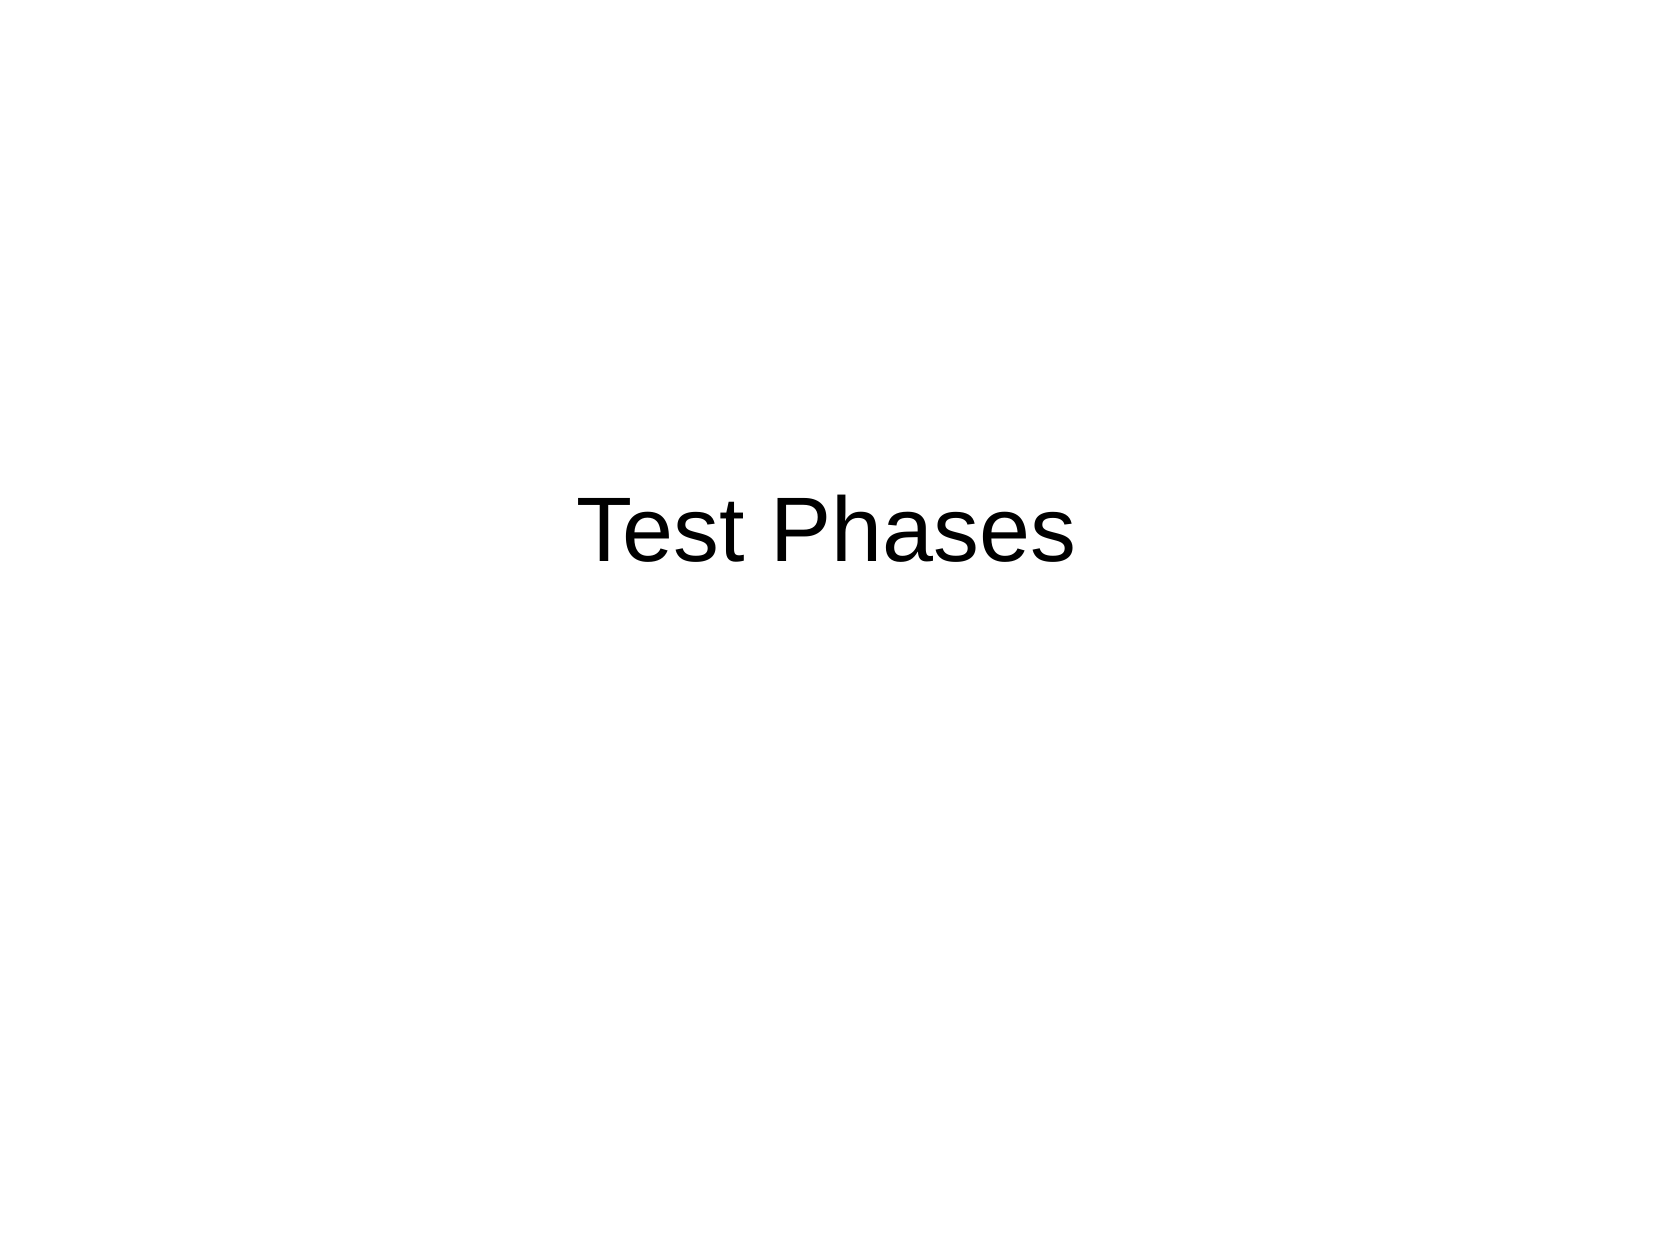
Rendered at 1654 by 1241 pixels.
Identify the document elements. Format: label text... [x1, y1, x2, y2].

subtitle Test Phases [82, 49, 1571, 1010]
